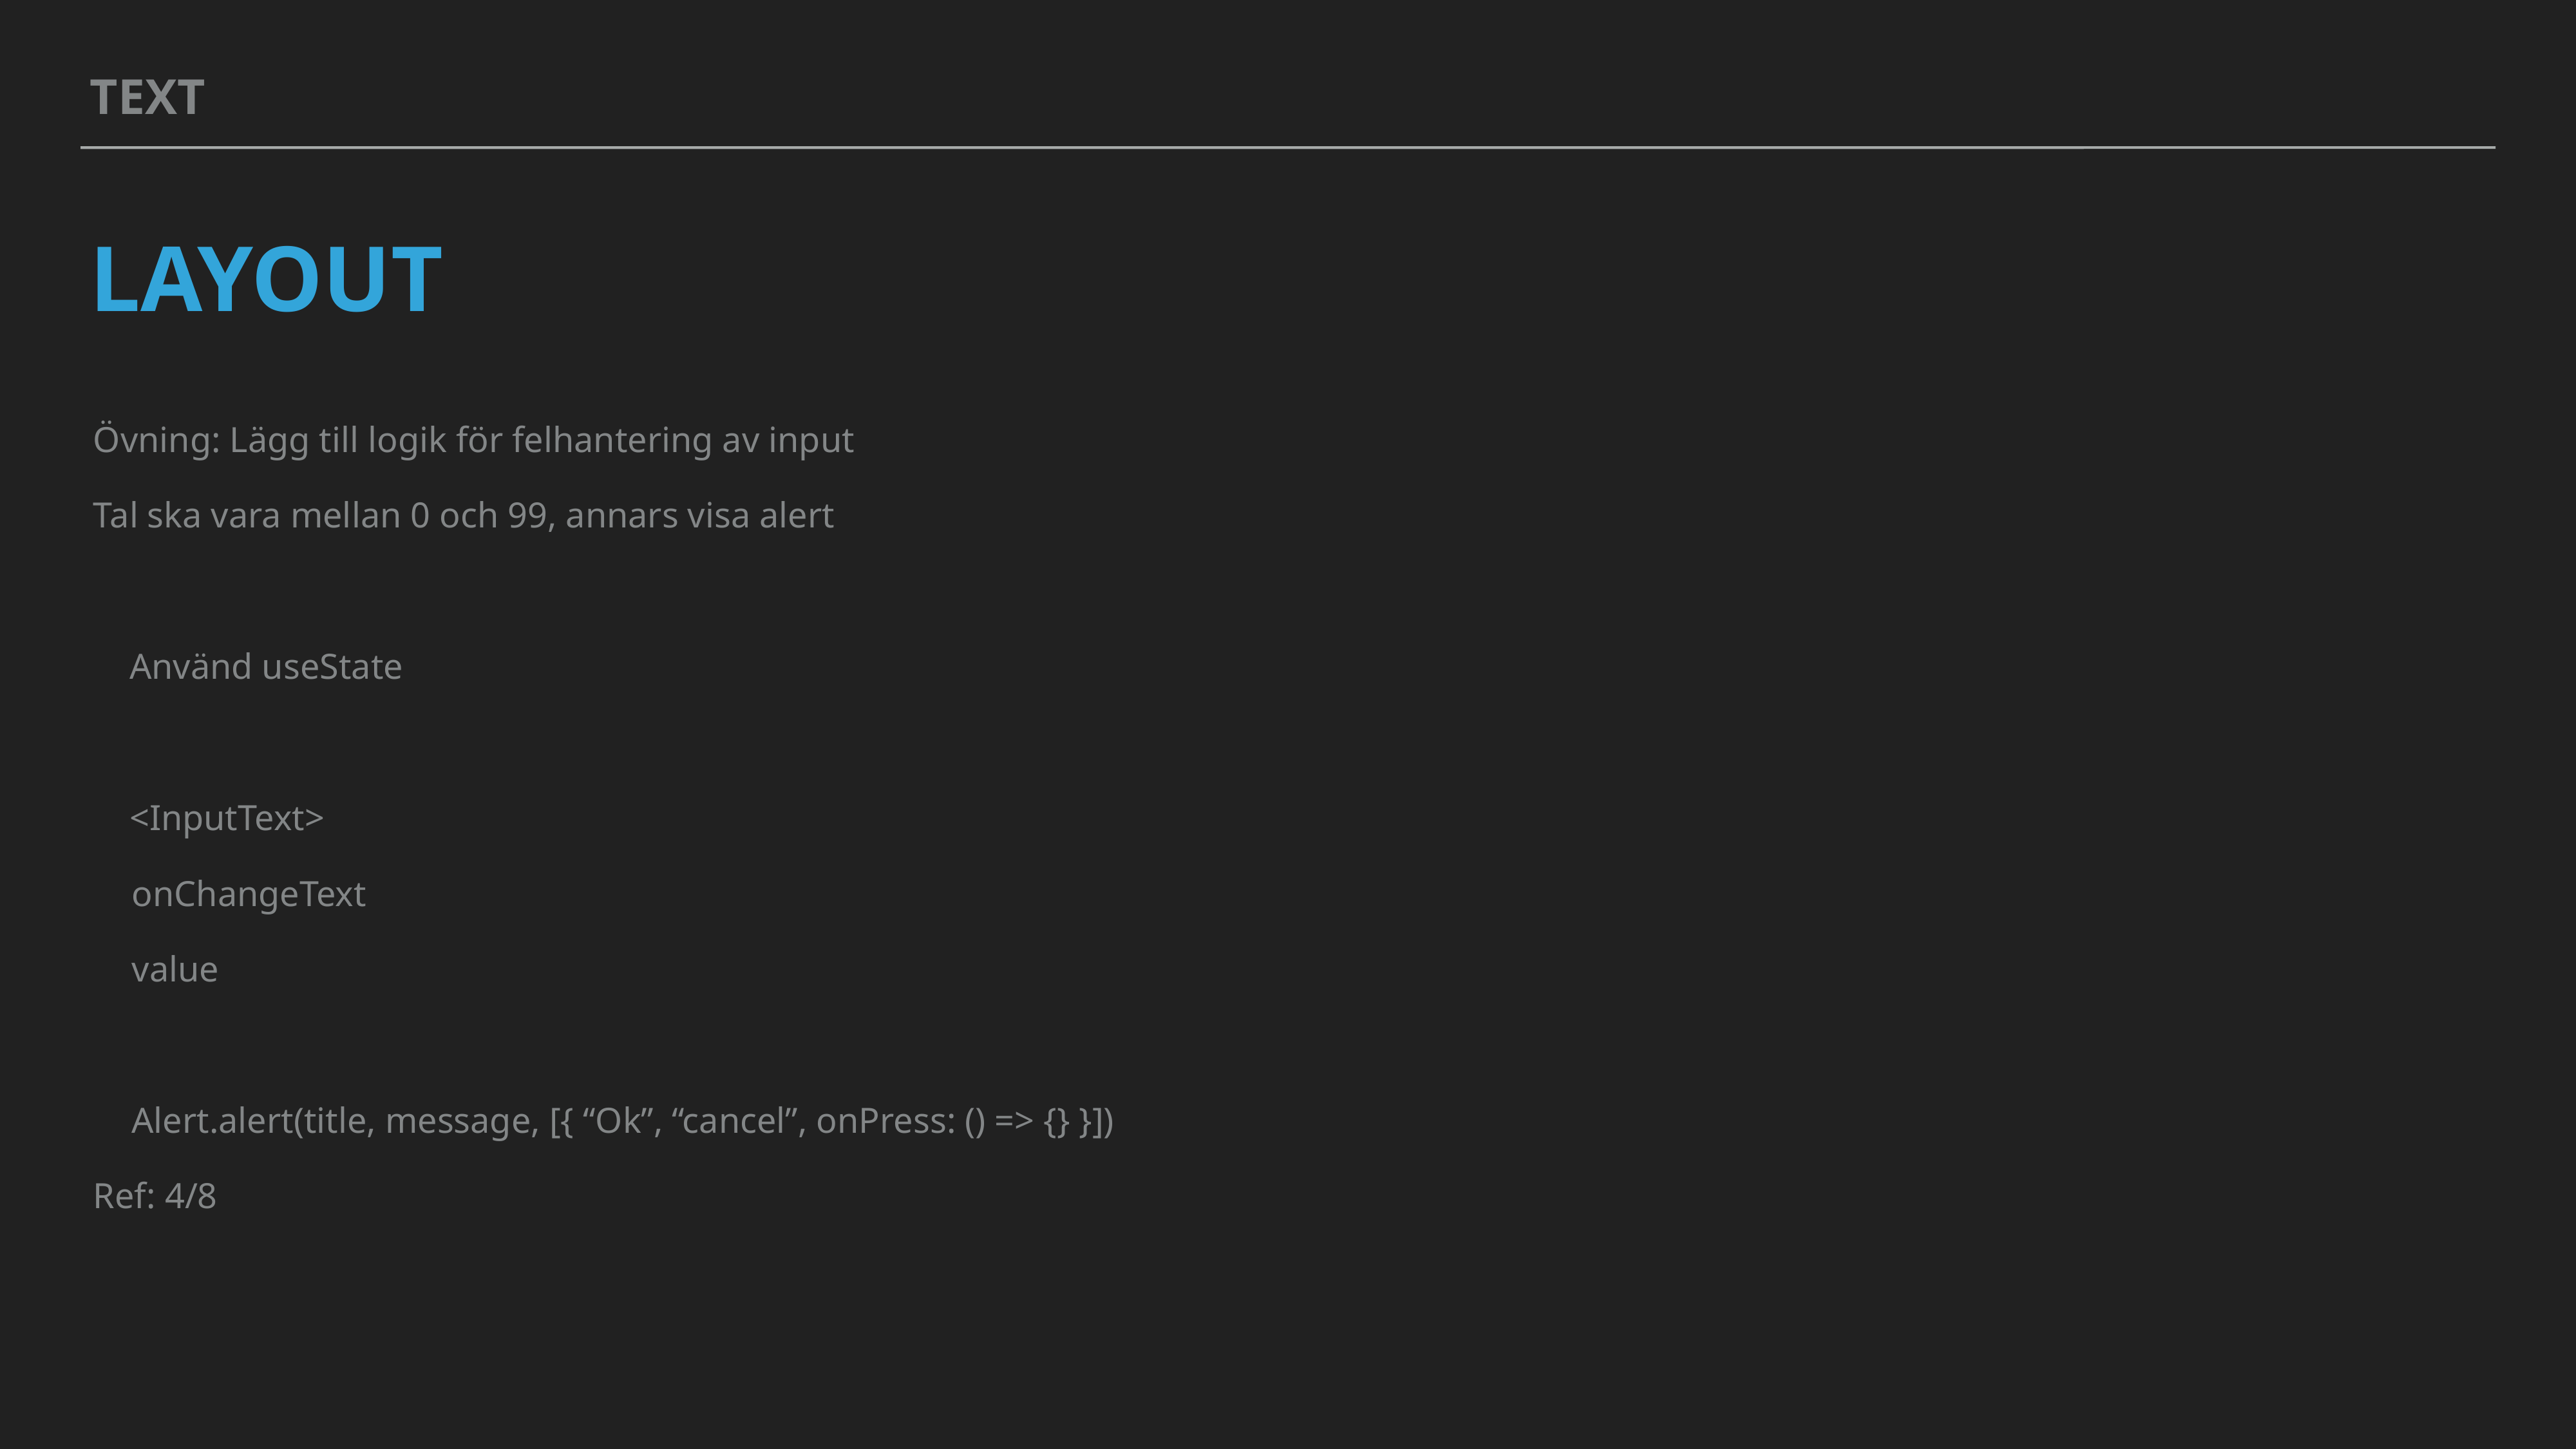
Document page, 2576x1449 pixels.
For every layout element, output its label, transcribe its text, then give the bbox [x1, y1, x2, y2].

text_box Layout [80, 228, 2496, 336]
text_box Övning: Lägg till logik för felhantering av input Tal ska vara mellan 0 och 99, annars visa alert Använd useState <InputText> onChangeText value Alert.alert(title, message, [{ “Ok”, “cancel”, onPress: () => {} }]) Ref: 4/8 [48, 410, 2464, 1235]
